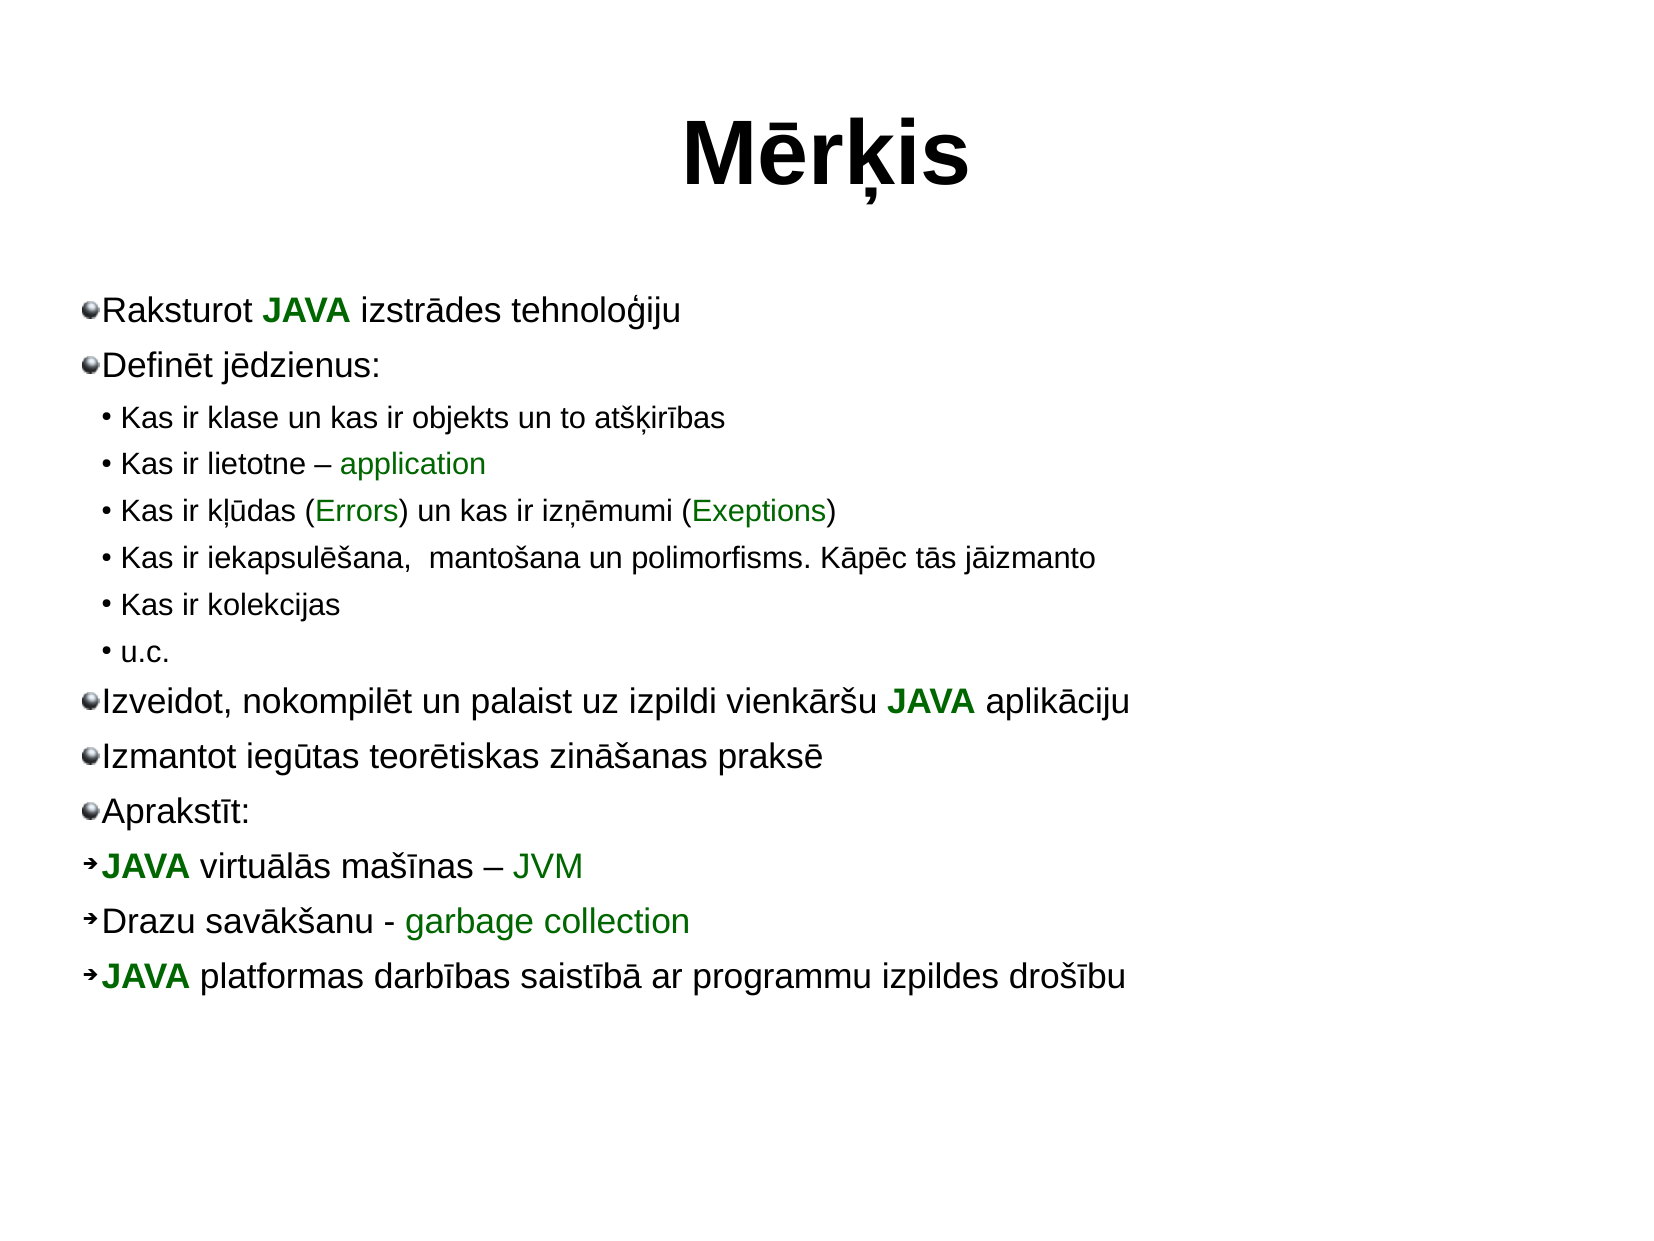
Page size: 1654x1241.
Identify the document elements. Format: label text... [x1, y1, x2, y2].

title Mērķis [82, 49, 1571, 257]
list Raksturot JAVA izstrādes tehnoloģiju Definēt jēdzienus: Kas ir klase un kas ir objekts un to atšķirības Kas ir lietotne – application Kas ir kļūdas (Errors) un kas ir izņēmumi (Exeptions) Kas ir iekapsulēšana, mantošana un polimorfisms. Kāpēc tās jāizmanto Kas ir kolekcijas u.c. Izveidot, nokompilēt un palaist uz izpildi vienkāršu JAVA aplikāciju Izmantot iegūtas teorētiskas zināšanas praksē Aprakstīt: JAVA virtuālās mašīnas – JVM Drazu savākšanu - garbage collection JAVA platformas darbības saistībā ar programmu izpildes drošību [82, 290, 1538, 1010]
